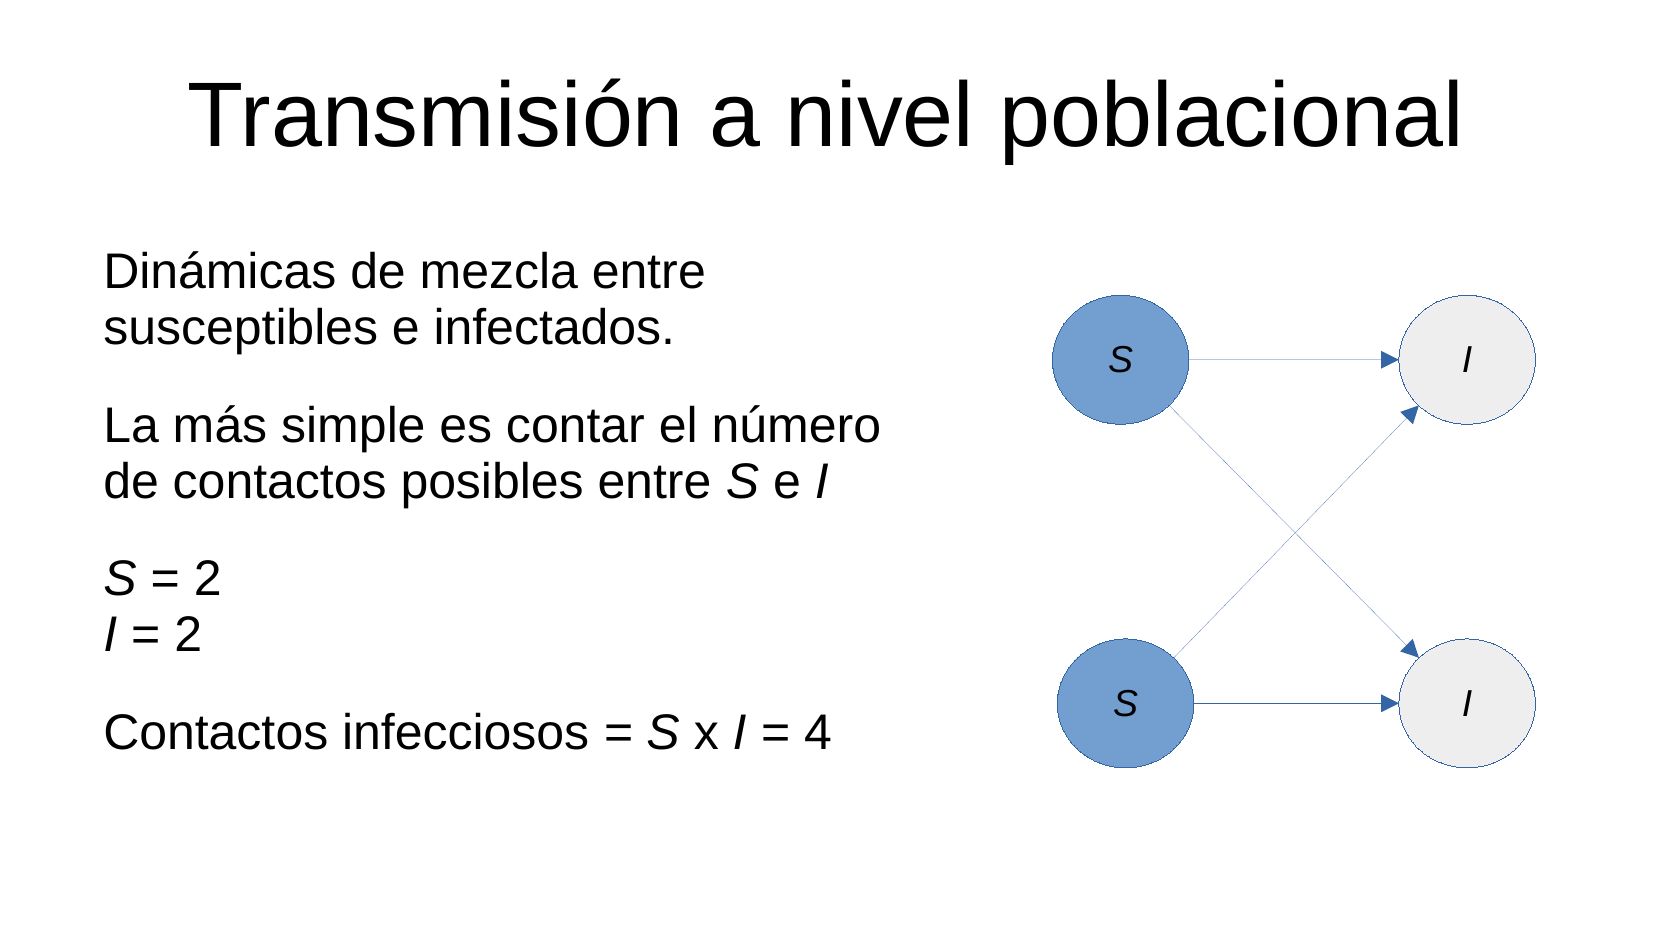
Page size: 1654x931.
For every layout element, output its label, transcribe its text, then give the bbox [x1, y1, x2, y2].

text_box I [1398, 295, 1536, 425]
title Transmisión a nivel poblacional [82, 37, 1571, 193]
text_box I [1398, 638, 1536, 768]
text_box S [1057, 638, 1194, 768]
text_box Dinámicas de mezcla entre susceptibles e infectados. La más simple es contar el número de contactos posibles entre S e I S = 2 I = 2 Contactos infecciosos = S x I = 4 [88, 236, 916, 879]
text_box S [1052, 295, 1189, 425]
